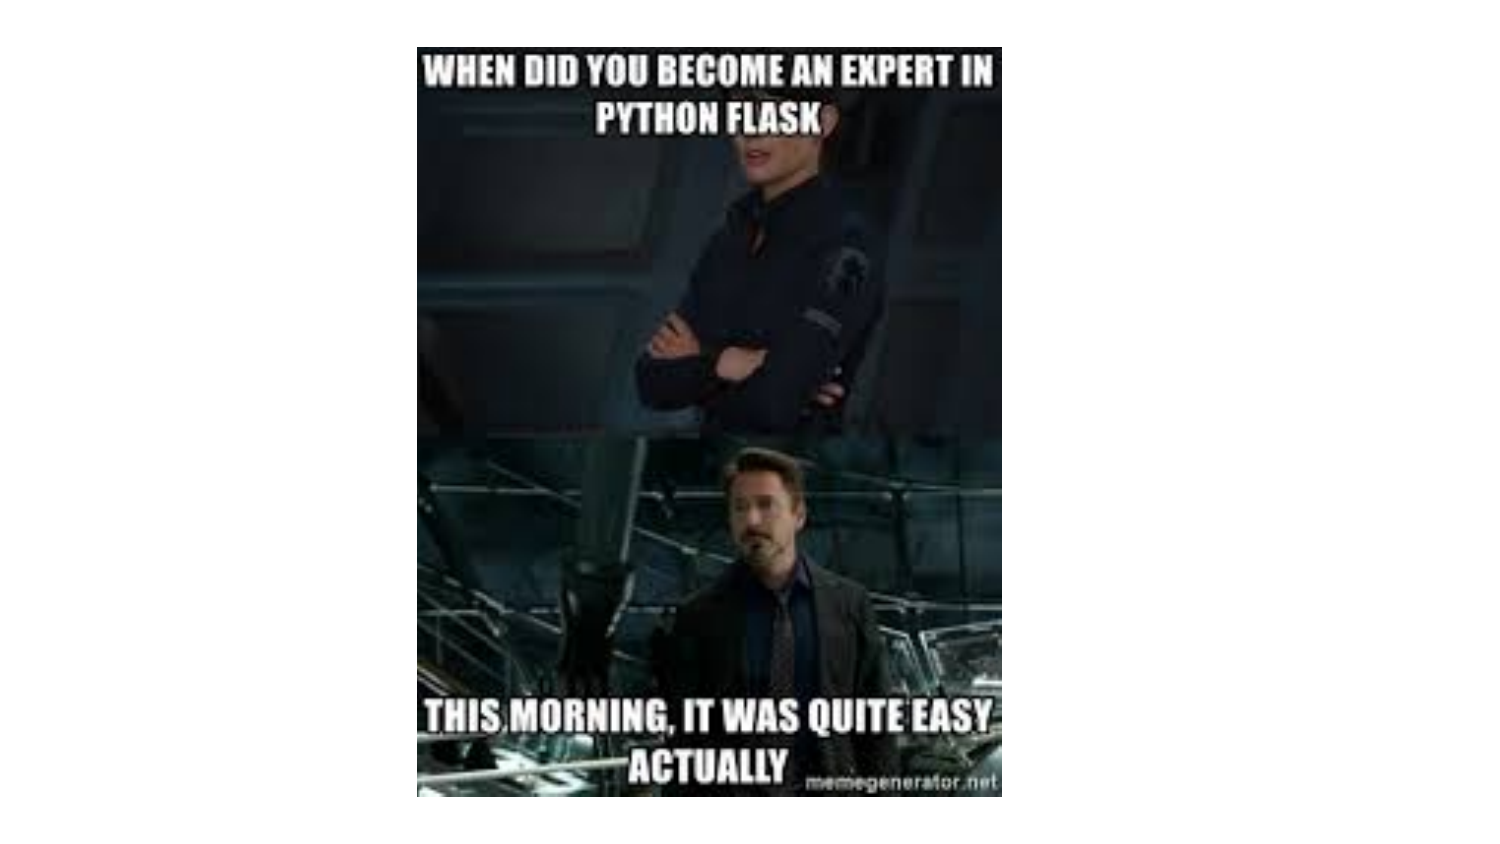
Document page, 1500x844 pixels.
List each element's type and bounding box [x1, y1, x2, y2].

picture [417, 47, 1002, 797]
